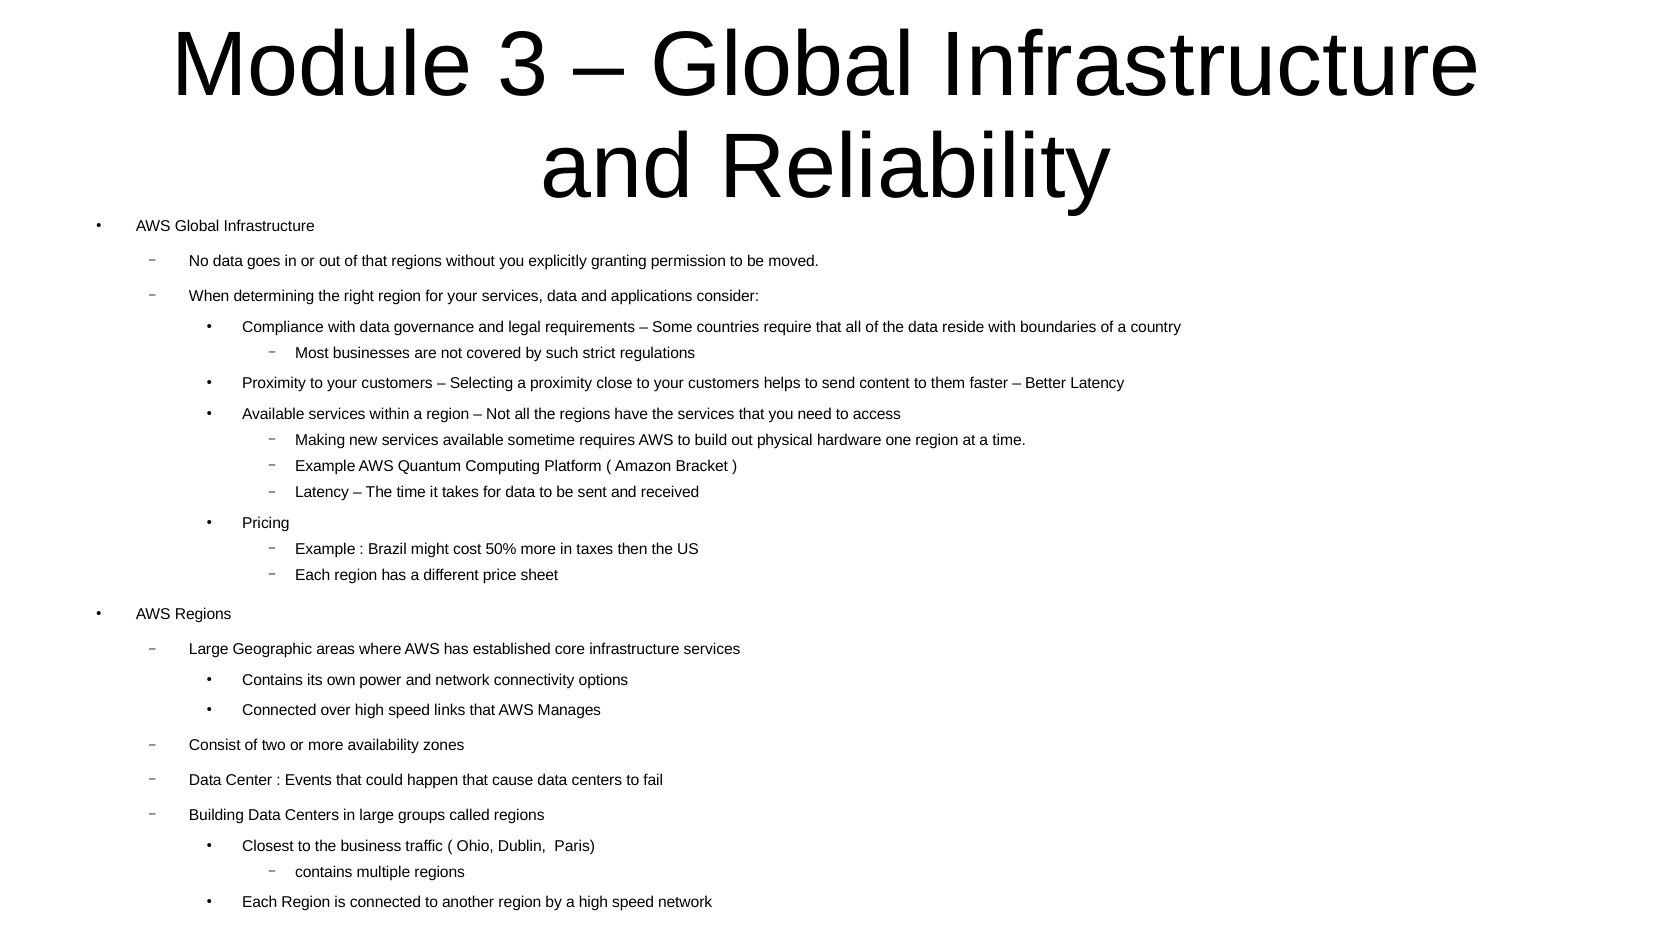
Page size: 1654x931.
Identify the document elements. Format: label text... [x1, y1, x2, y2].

list AWS Global Infrastructure No data goes in or out of that regions without you explicitly granting permission to be moved. When determining the right region for your services, data and applications consider: Compliance with data governance and legal requirements – Some countries require that all of the data reside with boundaries of a country Most businesses are not covered by such strict regulations Proximity to your customers – Selecting a proximity close to your customers helps to send content to them faster – Better Latency Available services within a region – Not all the regions have the services that you need to access Making new services available sometime requires AWS to build out physical hardware one region at a time. Example AWS Quantum Computing Platform ( Amazon Bracket ) Latency – The time it takes for data to be sent and received Pricing Example : Brazil might cost 50% more in taxes then the US Each region has a different price sheet AWS Regions Large Geographic areas where AWS has established core infrastructure services Contains its own power and network connectivity options Connected over high speed links that AWS Manages Consist of two or more availability zones Data Center : Events that could happen that cause data centers to fail Building Data Centers in large groups called regions Closest to the business traffic ( Ohio, Dublin, Paris) contains multiple regions Each Region is connected to another region by a high speed network [82, 217, 1621, 916]
title Module 3 – Global Infrastructure and Reliability [82, 12, 1571, 217]
